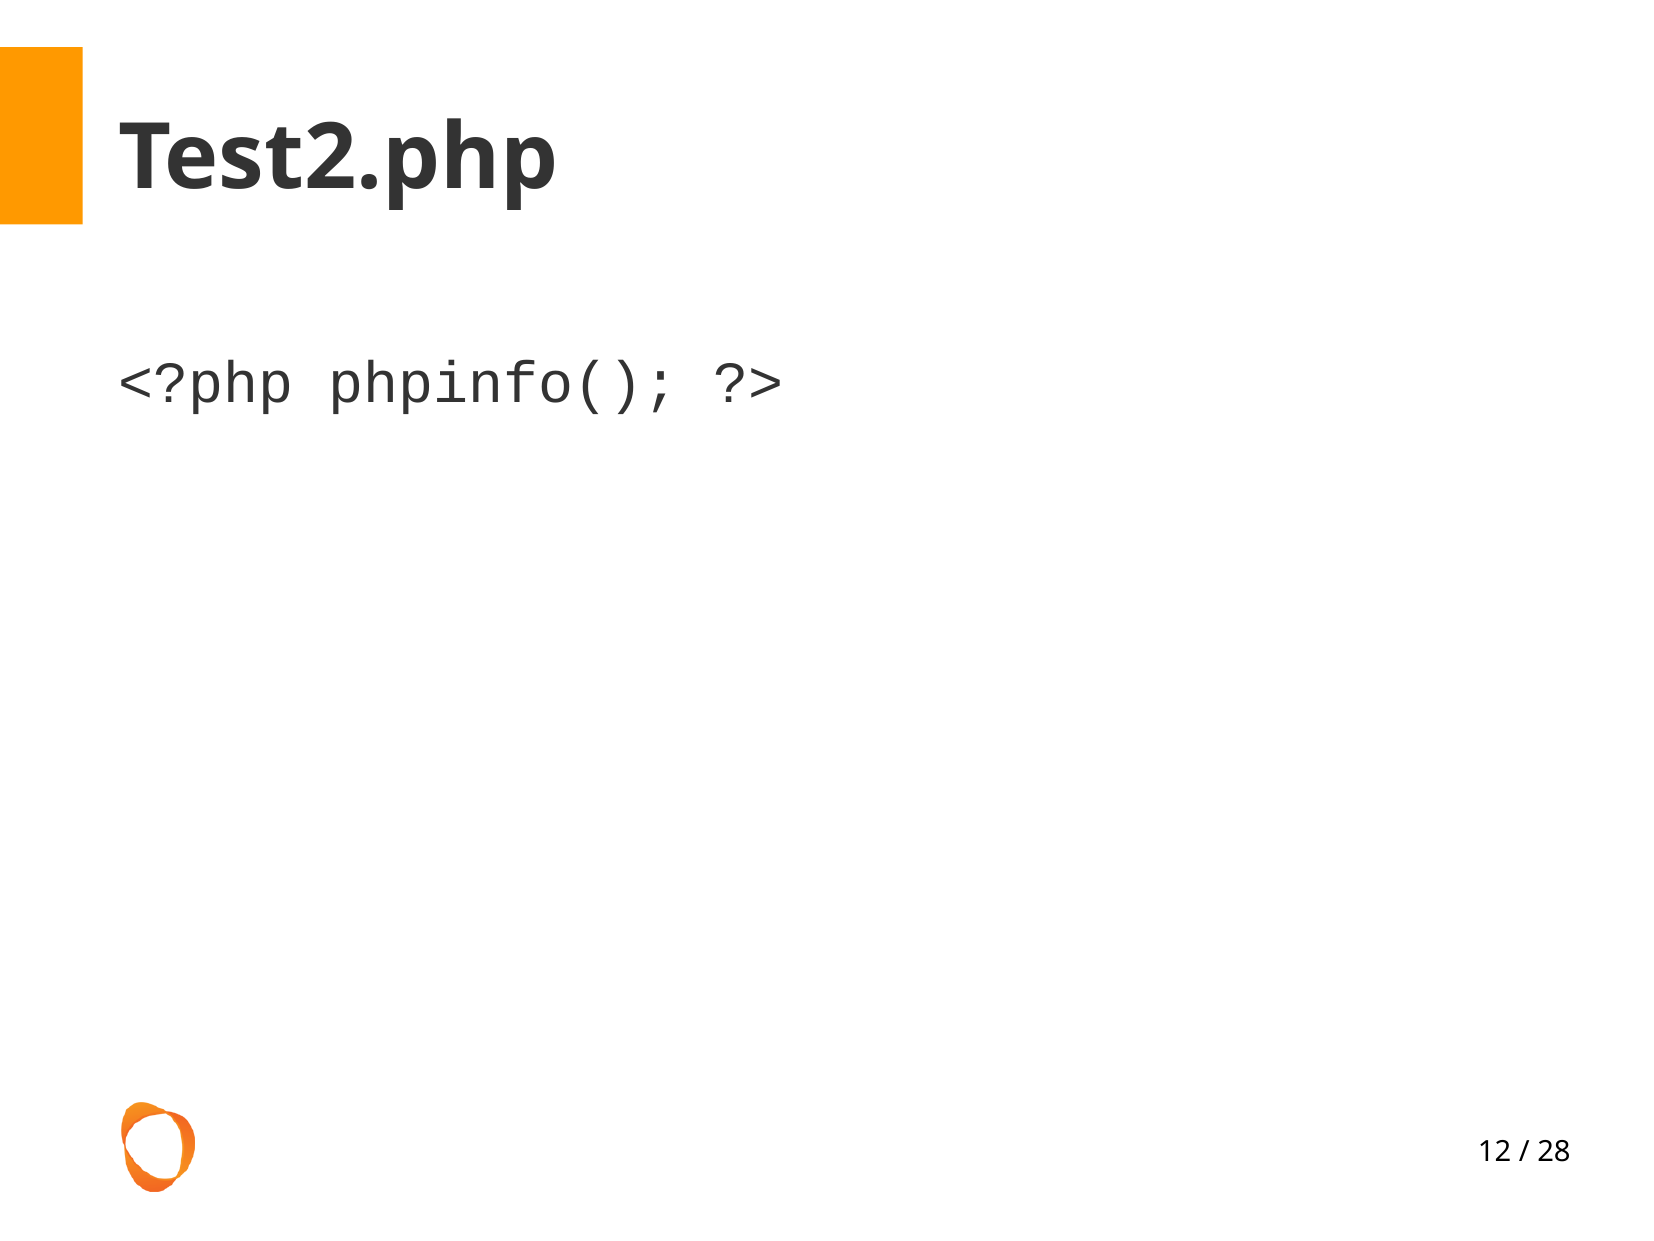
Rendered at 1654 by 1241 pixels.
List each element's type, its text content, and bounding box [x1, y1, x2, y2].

title Test2.php [118, 49, 1571, 257]
picture [118, 1101, 196, 1193]
list <?php phpinfo(); ?> [118, 354, 1536, 1074]
